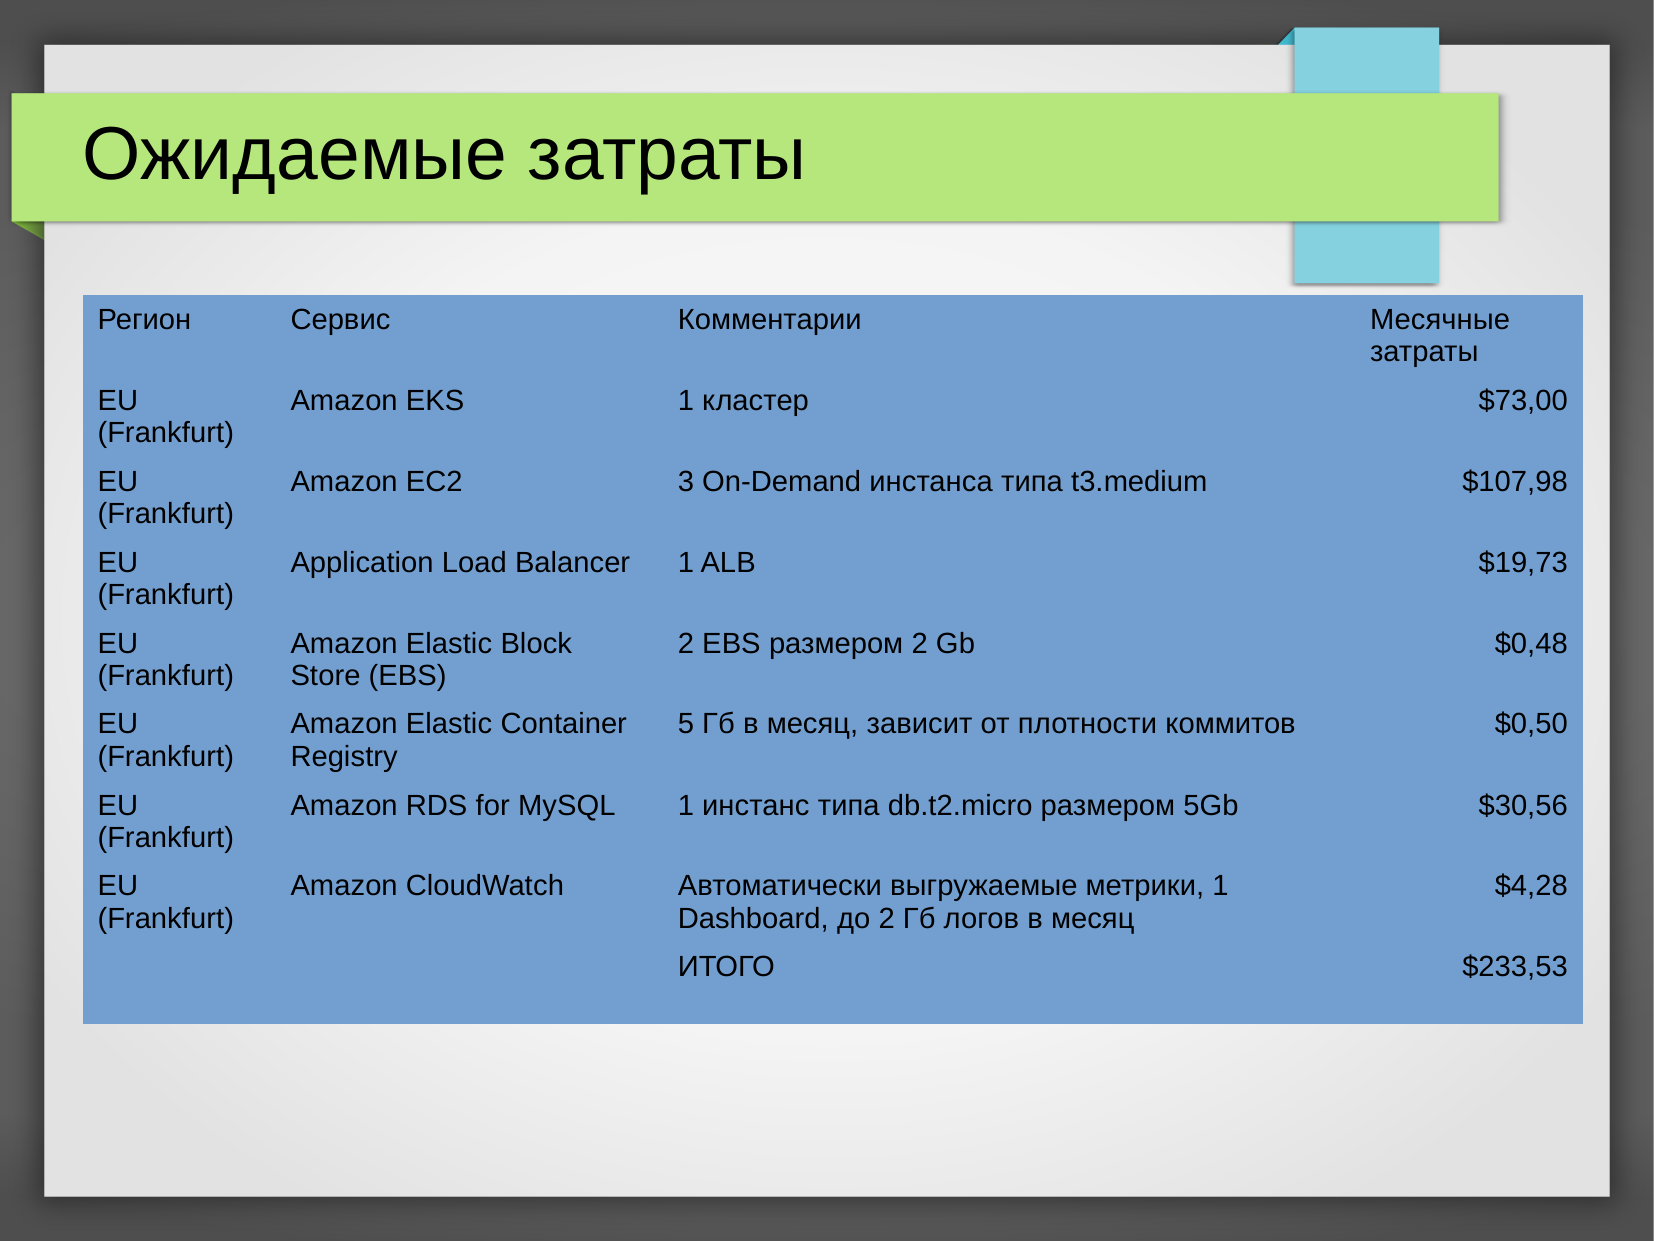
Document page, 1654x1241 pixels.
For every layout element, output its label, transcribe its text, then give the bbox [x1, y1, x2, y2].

table_cell $0,50 [1355, 700, 1583, 781]
table_cell 5 Гб в месяц, зависит от плотности коммитов [663, 700, 1355, 781]
table_header Регион [83, 295, 276, 376]
table_cell EU (Frankfurt) [83, 781, 276, 862]
table_cell $73,00 [1355, 376, 1583, 457]
table_header Комментарии [663, 295, 1355, 376]
table_cell Amazon EKS [276, 376, 663, 457]
table_cell ИТОГО [663, 943, 1355, 1024]
table_cell 1 ALB [663, 538, 1355, 619]
table_cell [276, 943, 663, 1024]
table_cell Amazon Elastic Block Store (EBS) [276, 619, 663, 700]
table_cell EU (Frankfurt) [83, 862, 276, 943]
table_cell EU (Frankfurt) [83, 619, 276, 700]
table_cell EU (Frankfurt) [83, 457, 276, 538]
table_cell $0,48 [1355, 619, 1583, 700]
table_cell $107,98 [1355, 457, 1583, 538]
title Ожидаемые затраты [82, 94, 1264, 213]
table_cell EU (Frankfurt) [83, 538, 276, 619]
table_cell 3 On-Demand инстанса типа t3.medium [663, 457, 1355, 538]
table_cell Amazon RDS for MySQL [276, 781, 663, 862]
table_cell 2 EBS размером 2 Gb [663, 619, 1355, 700]
table_cell Автоматически выгружаемые метрики, 1 Dashboard, до 2 Гб логов в месяц [663, 862, 1355, 943]
table_cell EU (Frankfurt) [83, 376, 276, 457]
table_cell $30,56 [1355, 781, 1583, 862]
table_cell 1 инстанс типа db.t2.micro размером 5Gb [663, 781, 1355, 862]
table_cell Amazon Elastic Container Registry [276, 700, 663, 781]
table_cell Application Load Balancer [276, 538, 663, 619]
table_cell EU (Frankfurt) [83, 700, 276, 781]
table_cell Amazon CloudWatch [276, 862, 663, 943]
table_cell 1 кластер [663, 376, 1355, 457]
table_cell [83, 943, 276, 1024]
table_header Месячные затраты [1355, 295, 1583, 376]
table_cell $233,53 [1355, 943, 1583, 1024]
table_cell $19,73 [1355, 538, 1583, 619]
table_header Сервис [276, 295, 663, 376]
table_cell Amazon EC2 [276, 457, 663, 538]
picture [0, 0, 1654, 1241]
table_cell $4,28 [1355, 862, 1583, 943]
